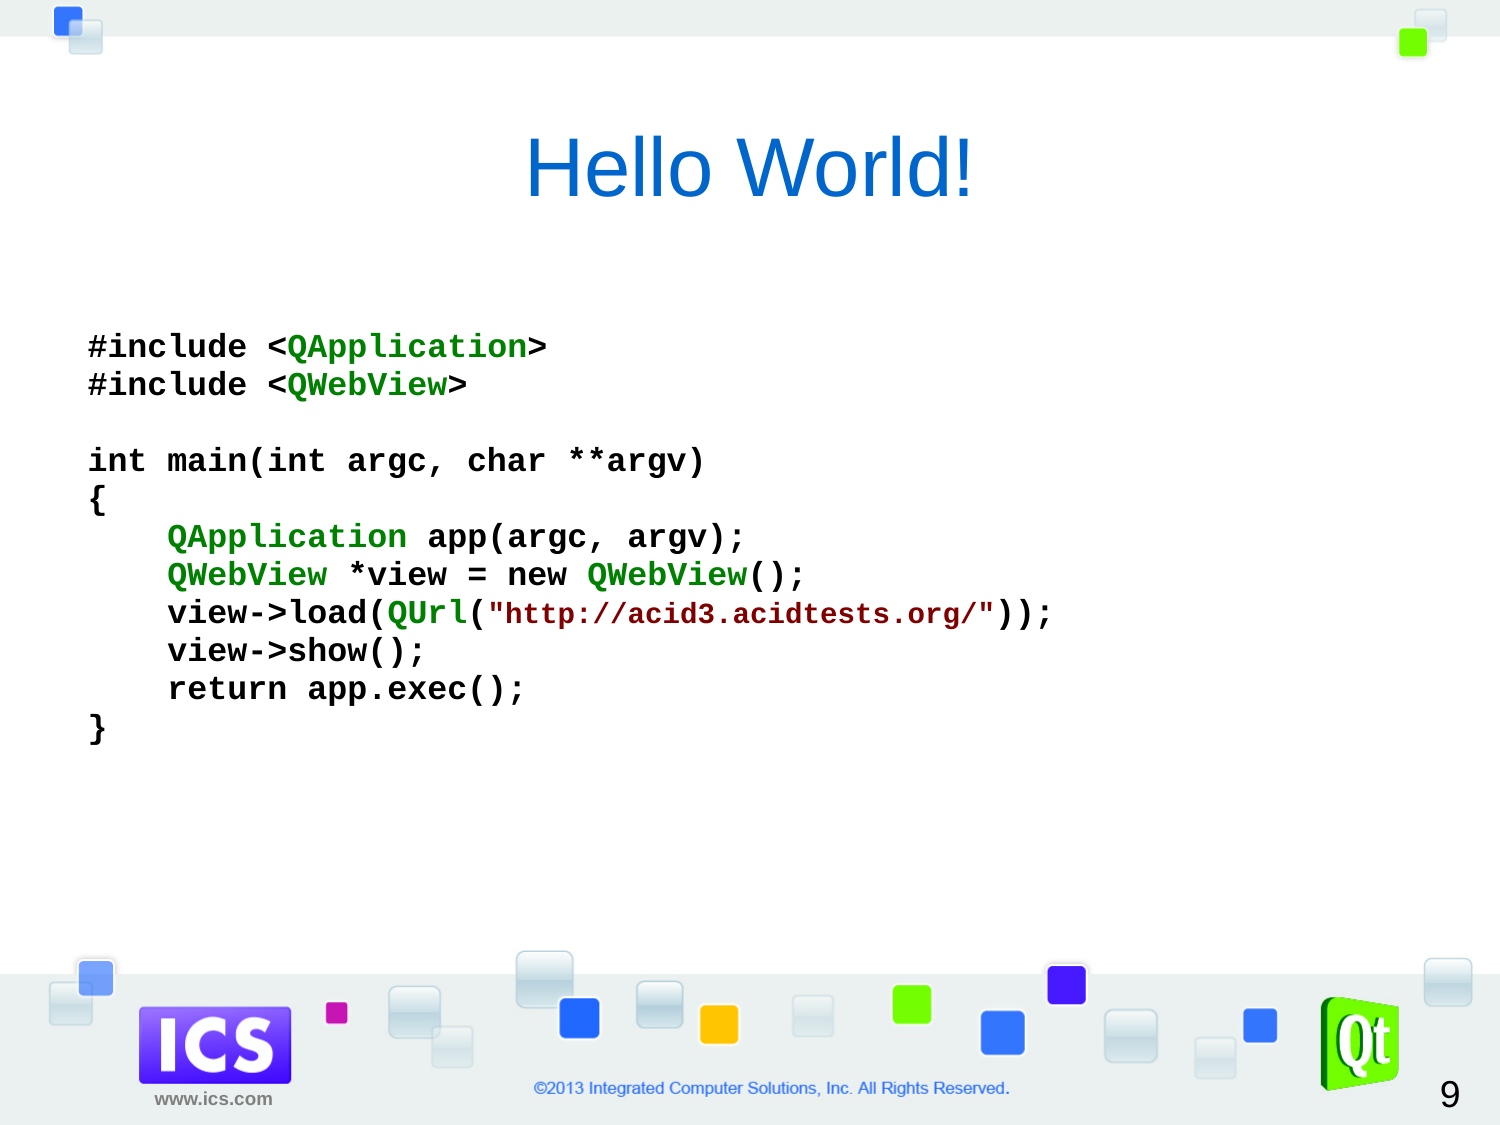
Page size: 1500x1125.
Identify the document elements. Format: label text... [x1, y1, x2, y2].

title Hello World! [112, 50, 1388, 212]
list #include <QApplication> #include <QWebView> int main(int argc, char **argv) { QApplication app(argc, argv); QWebView *view = new QWebView(); view->load(QUrl("http://acid3.acidtests.org/")); view->show(); return app.exec(); } [87, 212, 1463, 940]
picture [0, 950, 1500, 1125]
picture [0, 0, 1500, 62]
